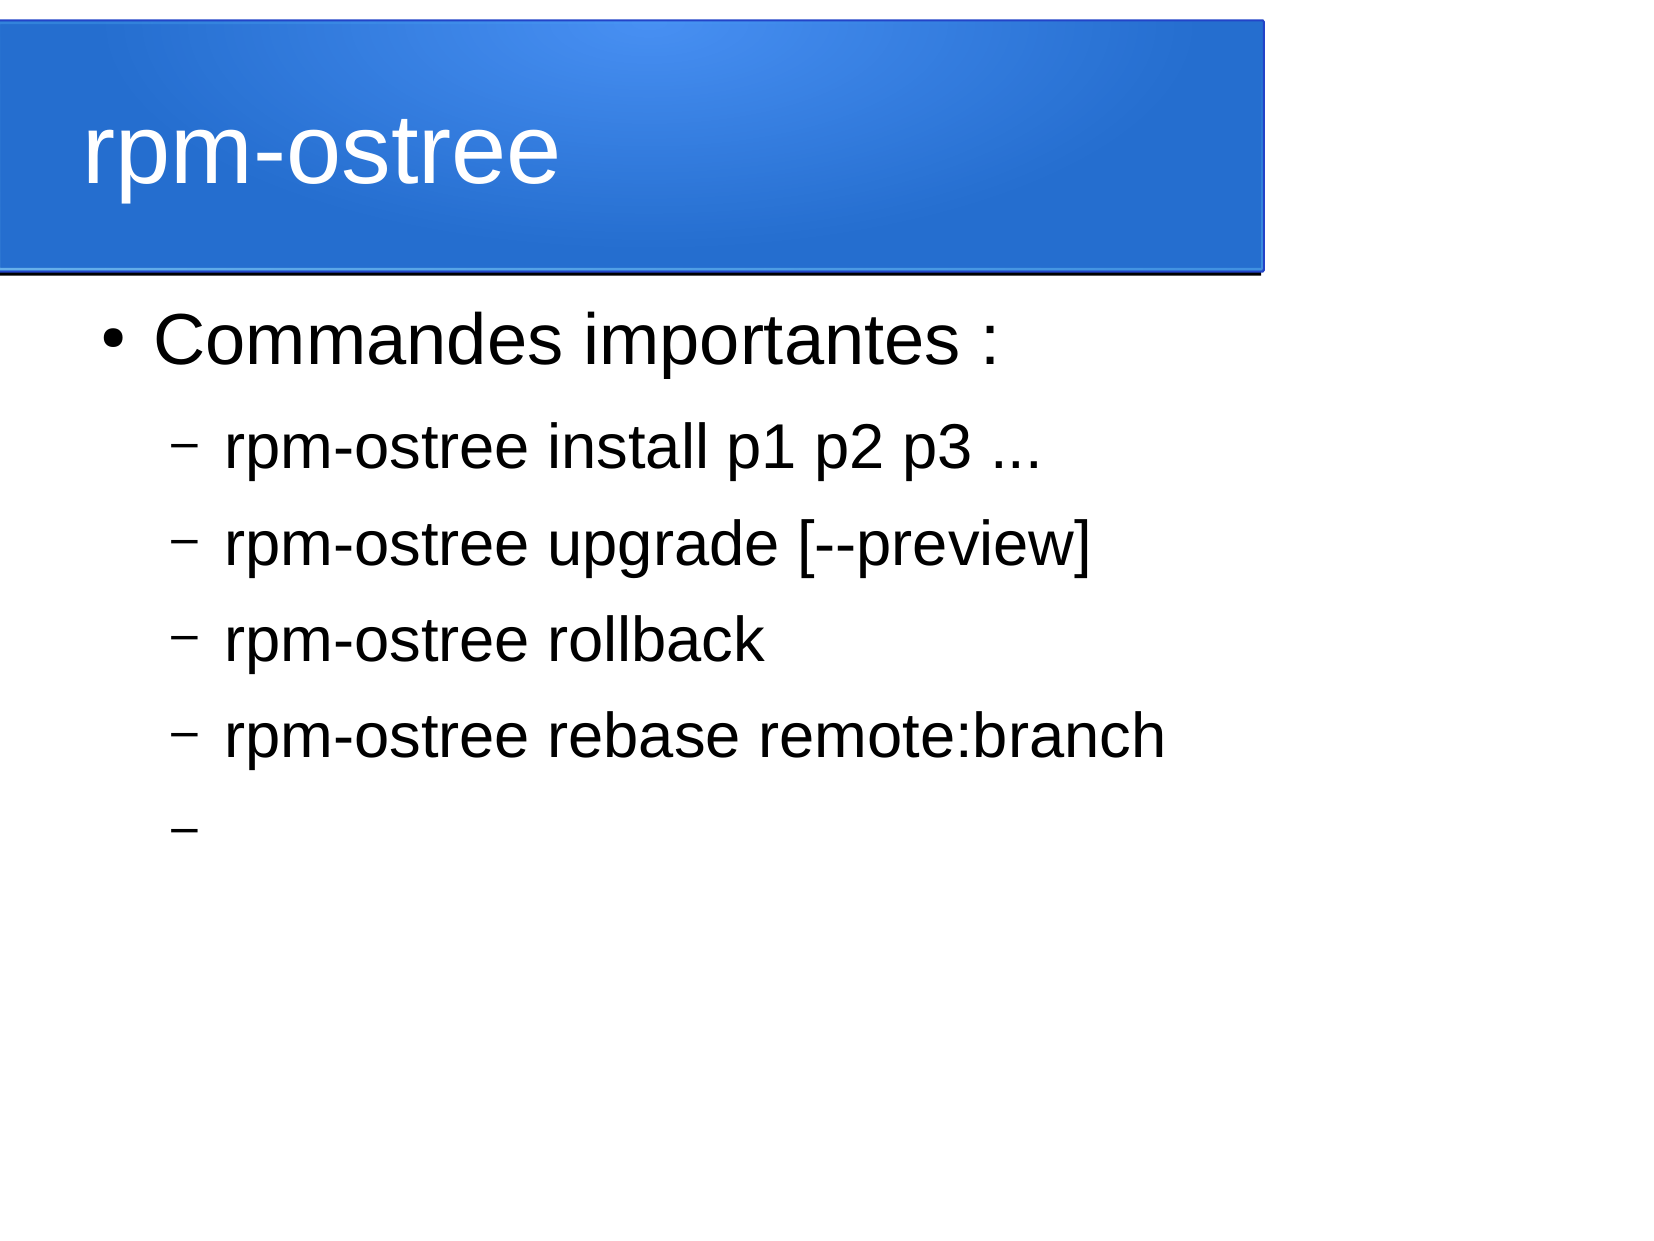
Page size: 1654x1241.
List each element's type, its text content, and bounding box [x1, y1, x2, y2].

title rpm-ostree [82, 47, 1235, 252]
list Commandes importantes : rpm-ostree install p1 p2 p3 ... rpm-ostree upgrade [--preview] rpm-ostree rollback rpm-ostree rebase remote:branch [82, 299, 1571, 1019]
